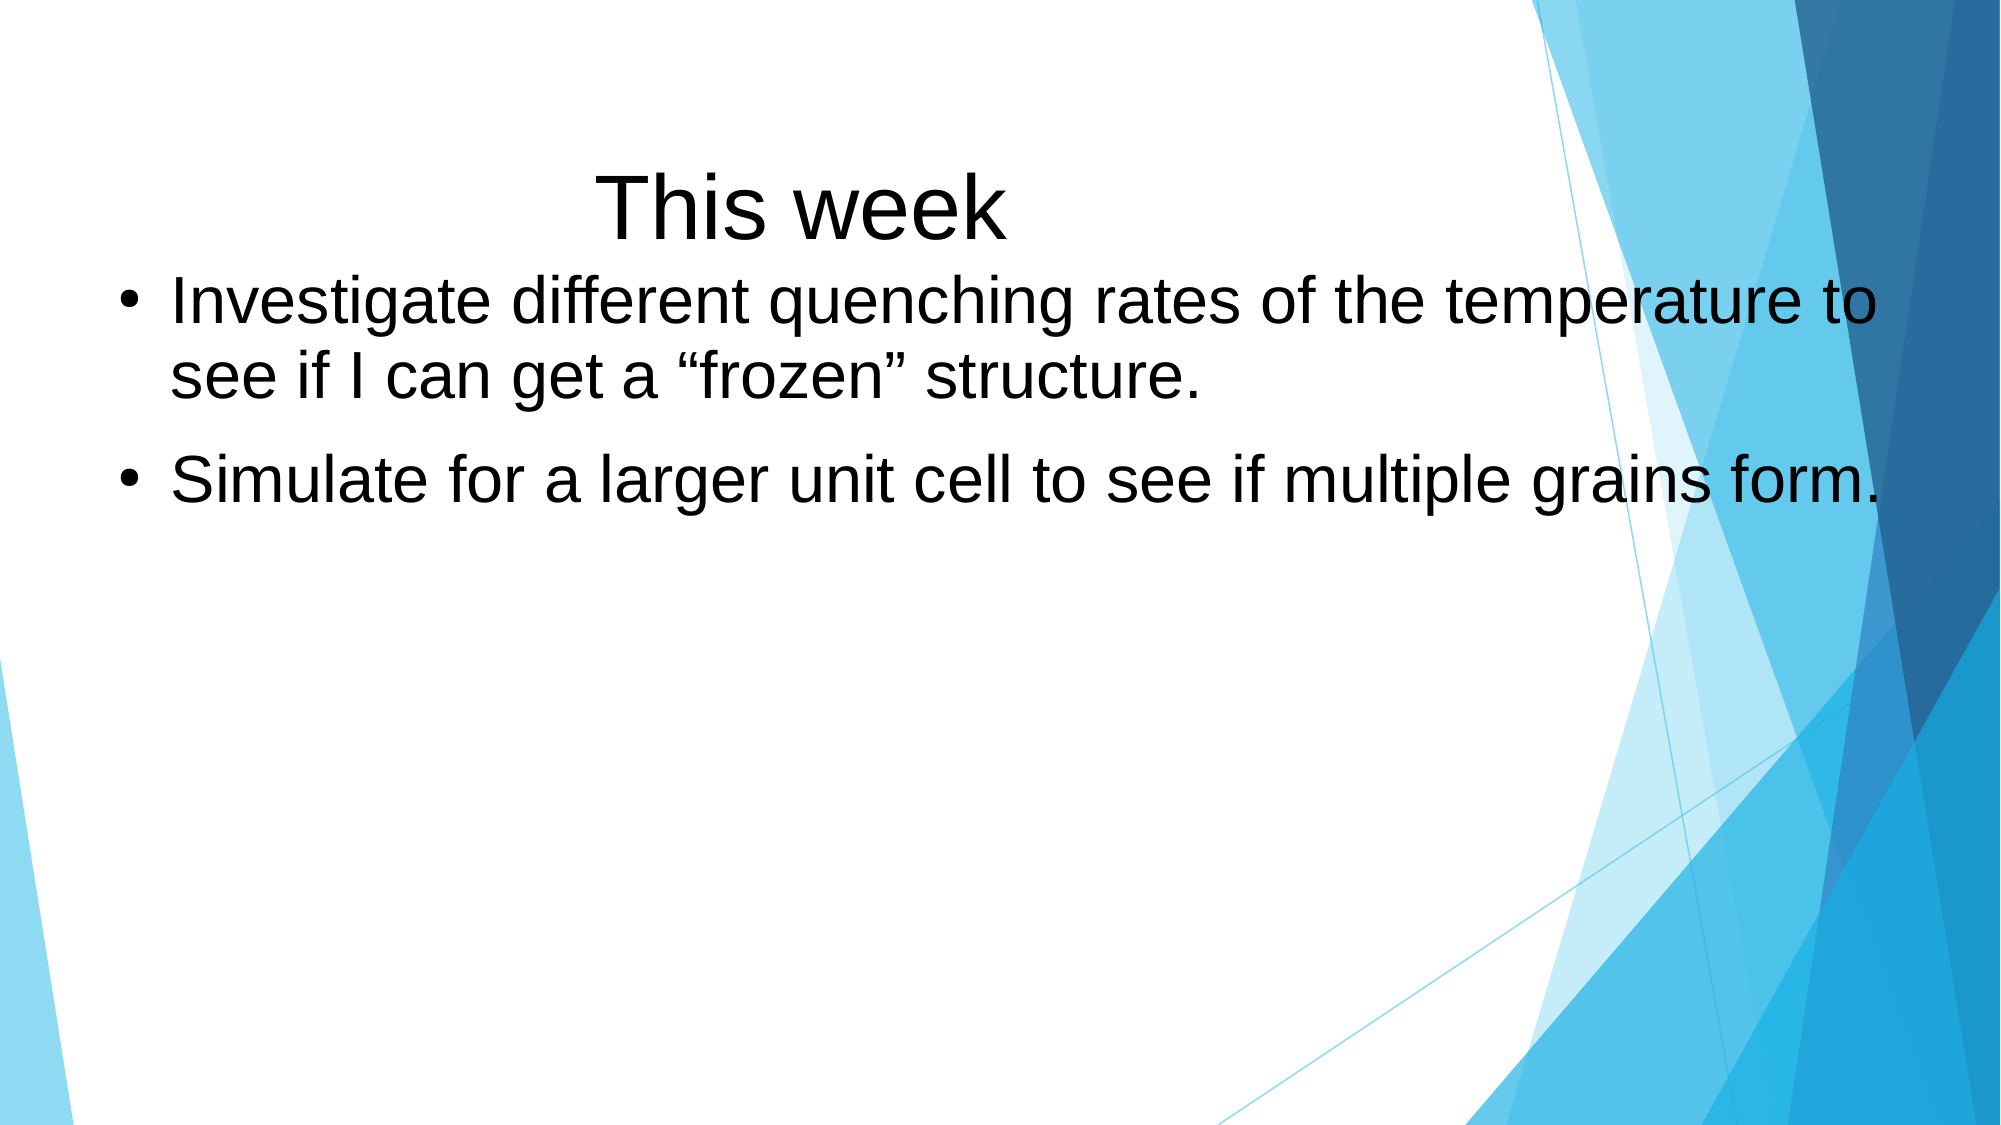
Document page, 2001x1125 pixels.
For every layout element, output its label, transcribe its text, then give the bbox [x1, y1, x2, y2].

title This week [111, 99, 1522, 263]
list Investigate different quenching rates of the temperature to see if I can get a “frozen” structure. Simulate for a larger unit cell to see if multiple grains form. [99, 263, 1900, 916]
